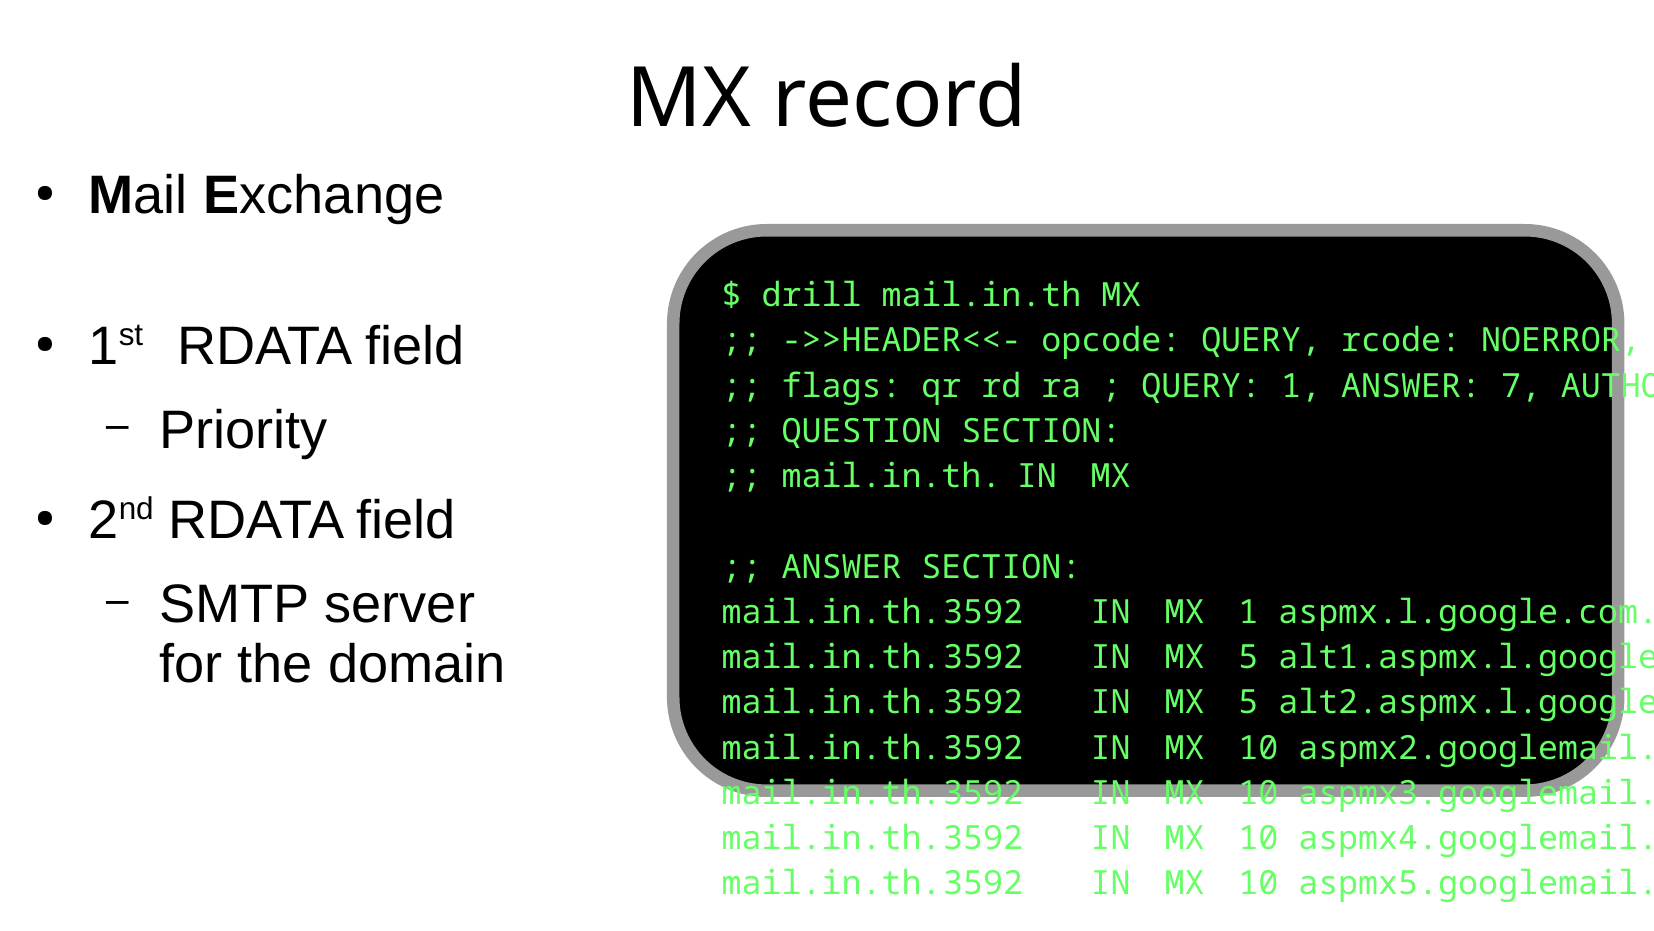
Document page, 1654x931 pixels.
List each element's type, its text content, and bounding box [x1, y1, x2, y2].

text_box $ drill mail.in.th MX ;; ->>HEADER<<- opcode: QUERY, rcode: NOERROR, id: 1 ;; flags: qr rd ra ; QUERY: 1, ANSWER: 7, AUTHORITY: ;; QUESTION SECTION: ;; mail.in.th. IN MX ;; ANSWER SECTION: mail.in.th. 3592 IN MX 1 aspmx.l.google.com. mail.in.th. 3592 IN MX 5 alt1.aspmx.l.google.com. mail.in.th. 3592 IN MX 5 alt2.aspmx.l.google.com. mail.in.th. 3592 IN MX 10 aspmx2.googlemail.com. mail.in.th. 3592 IN MX 10 aspmx3.googlemail.com. mail.in.th. 3592 IN MX 10 aspmx4.googlemail.com. mail.in.th. 3592 IN MX 10 aspmx5.googlemail.com. [673, 230, 1619, 791]
title MX record [82, 37, 1571, 193]
list Mail Exchange 1st RDATA field Priority 2nd RDATA field SMTP server for the domain [17, 164, 1063, 931]
